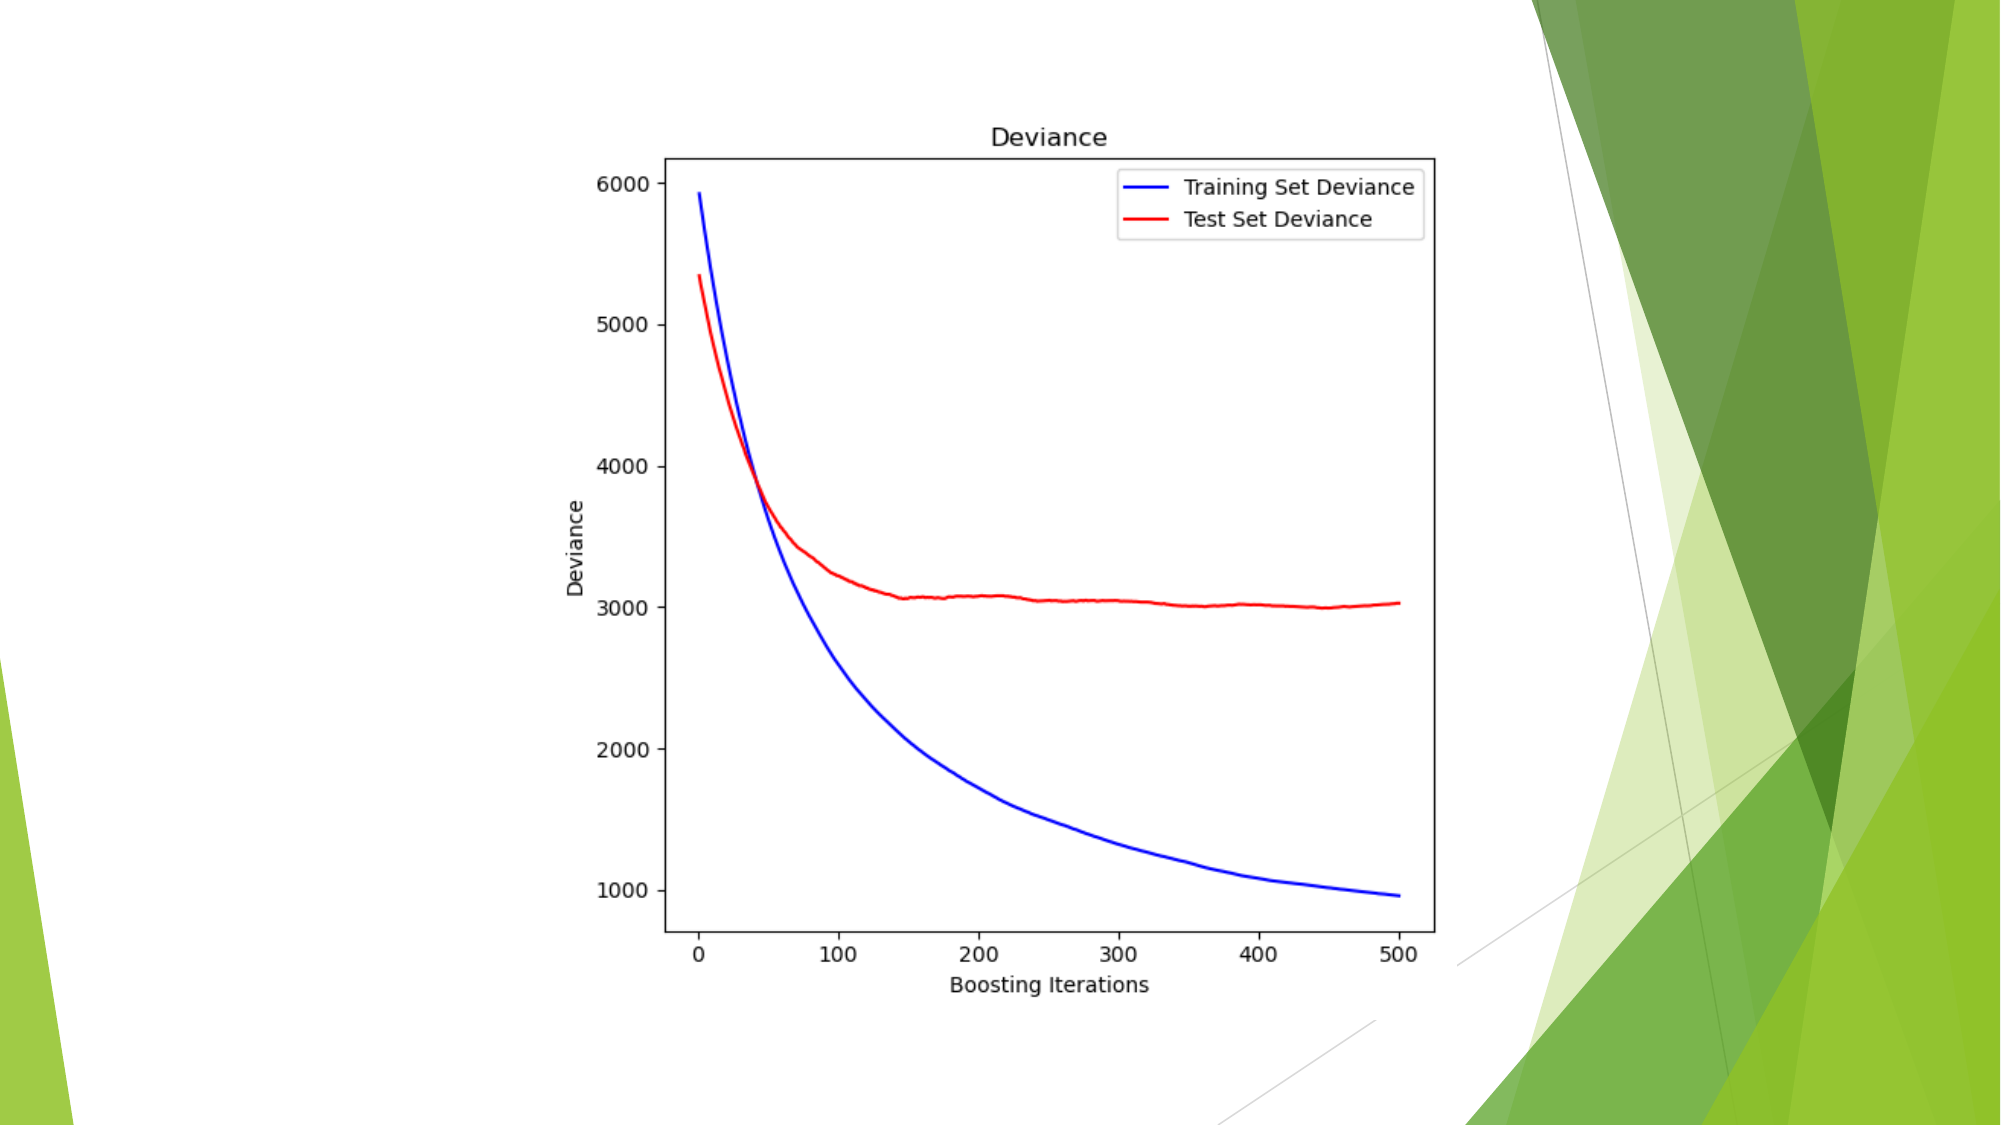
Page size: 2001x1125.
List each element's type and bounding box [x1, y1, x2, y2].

picture [543, 105, 1457, 1020]
